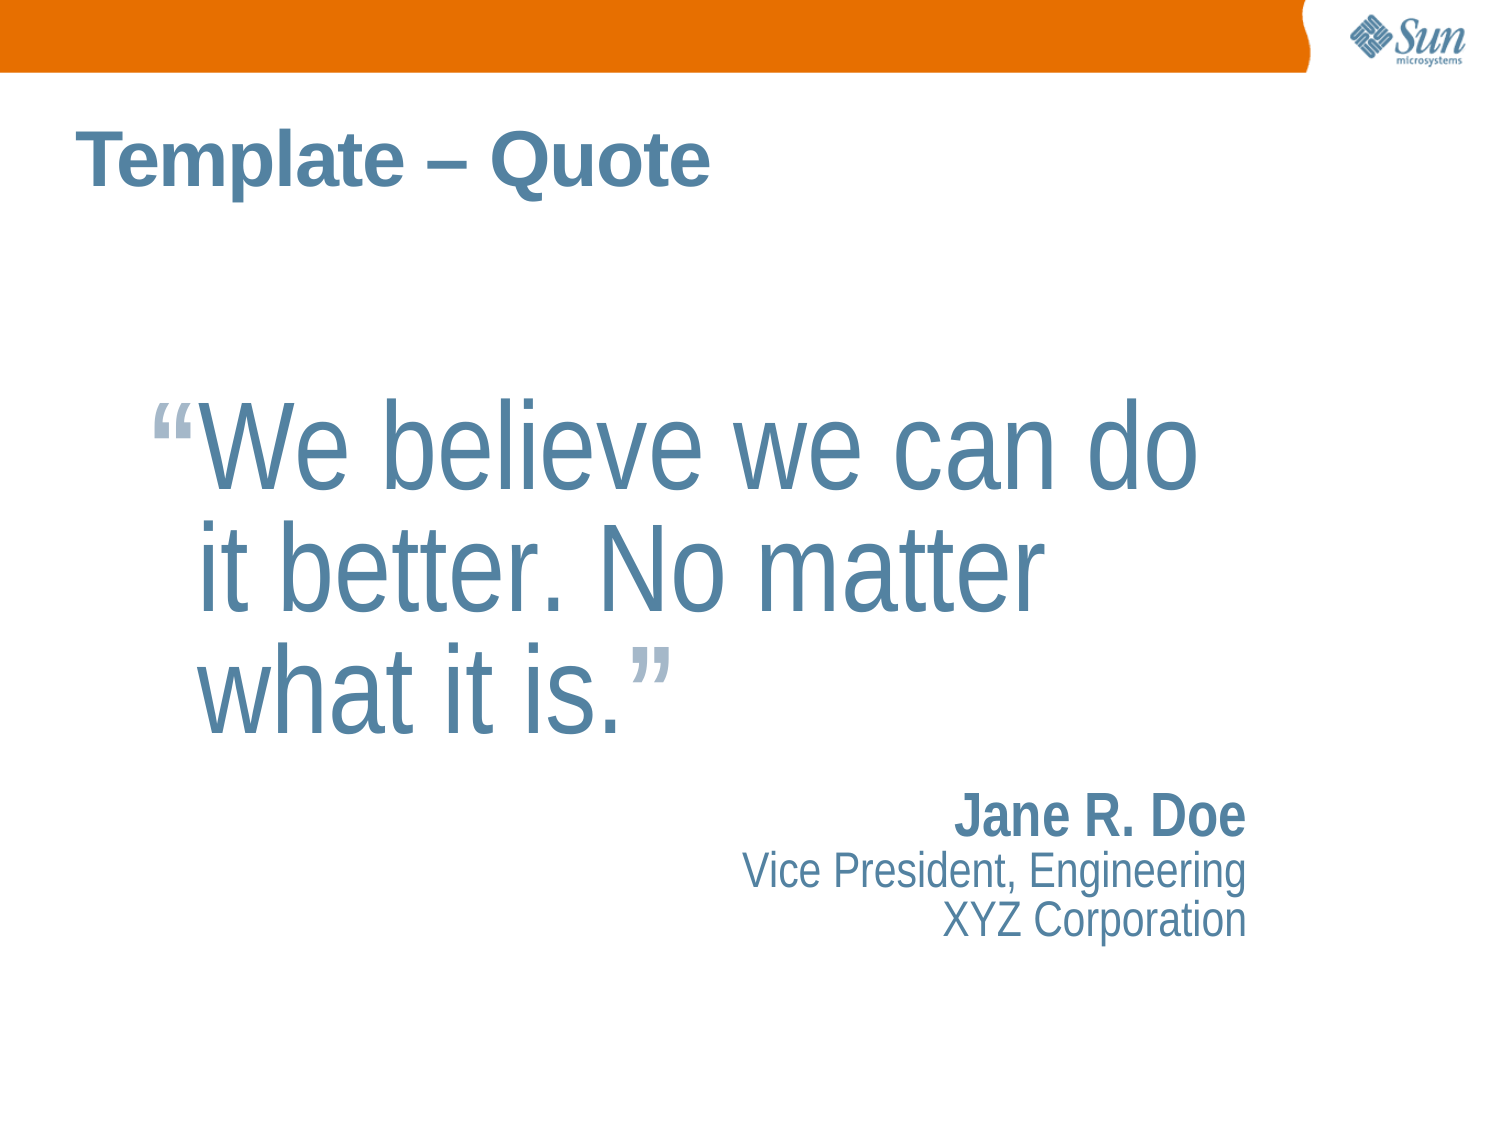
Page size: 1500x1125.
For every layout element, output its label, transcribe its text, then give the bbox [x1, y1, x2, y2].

text_box Jane R. Doe Vice President, Engineering XYZ Corporation [662, 788, 1248, 959]
text_box “We believe we can do it better. No matter what it is.” [81, 300, 1369, 849]
picture [0, 0, 1500, 75]
title Template – Quote [75, 122, 1438, 228]
